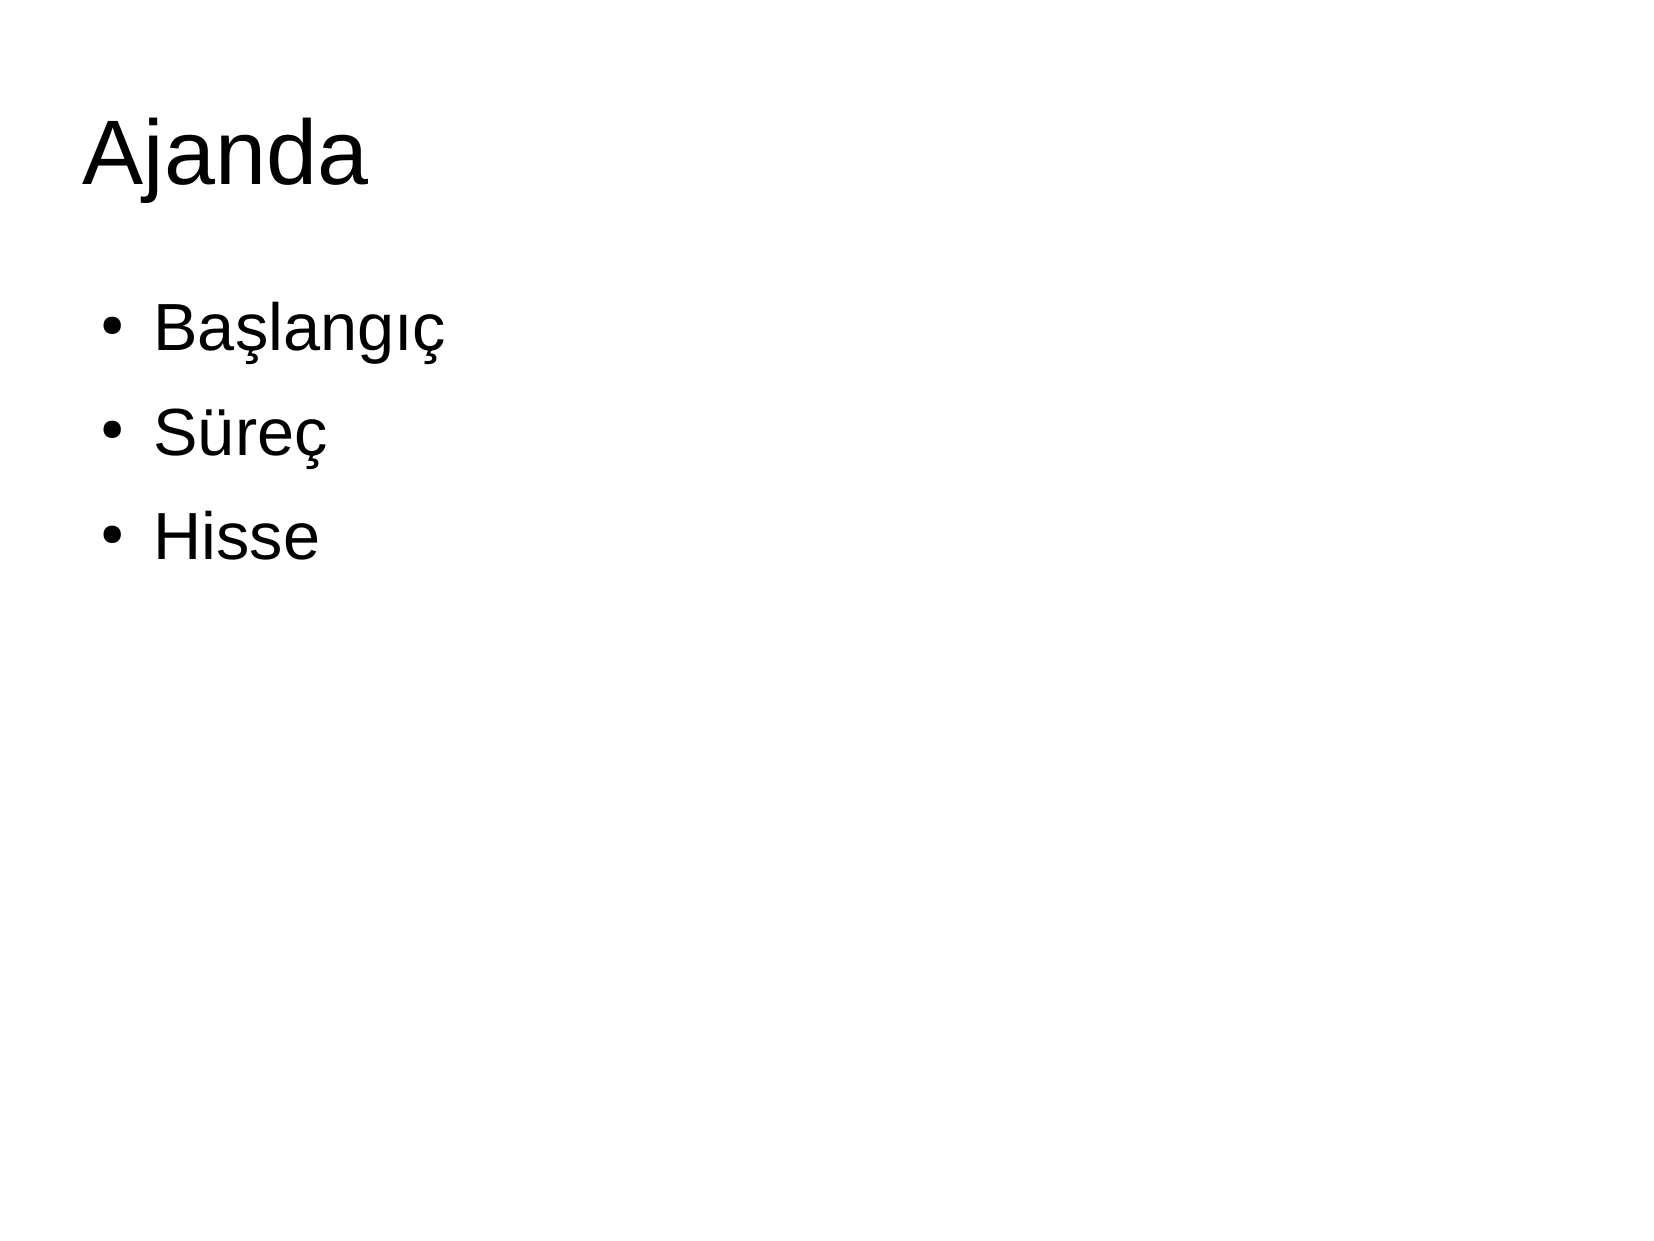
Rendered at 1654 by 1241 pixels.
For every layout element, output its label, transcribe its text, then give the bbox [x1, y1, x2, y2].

title Ajanda [82, 49, 1571, 257]
list Başlangıç Süreç Hisse [82, 290, 1571, 1109]
